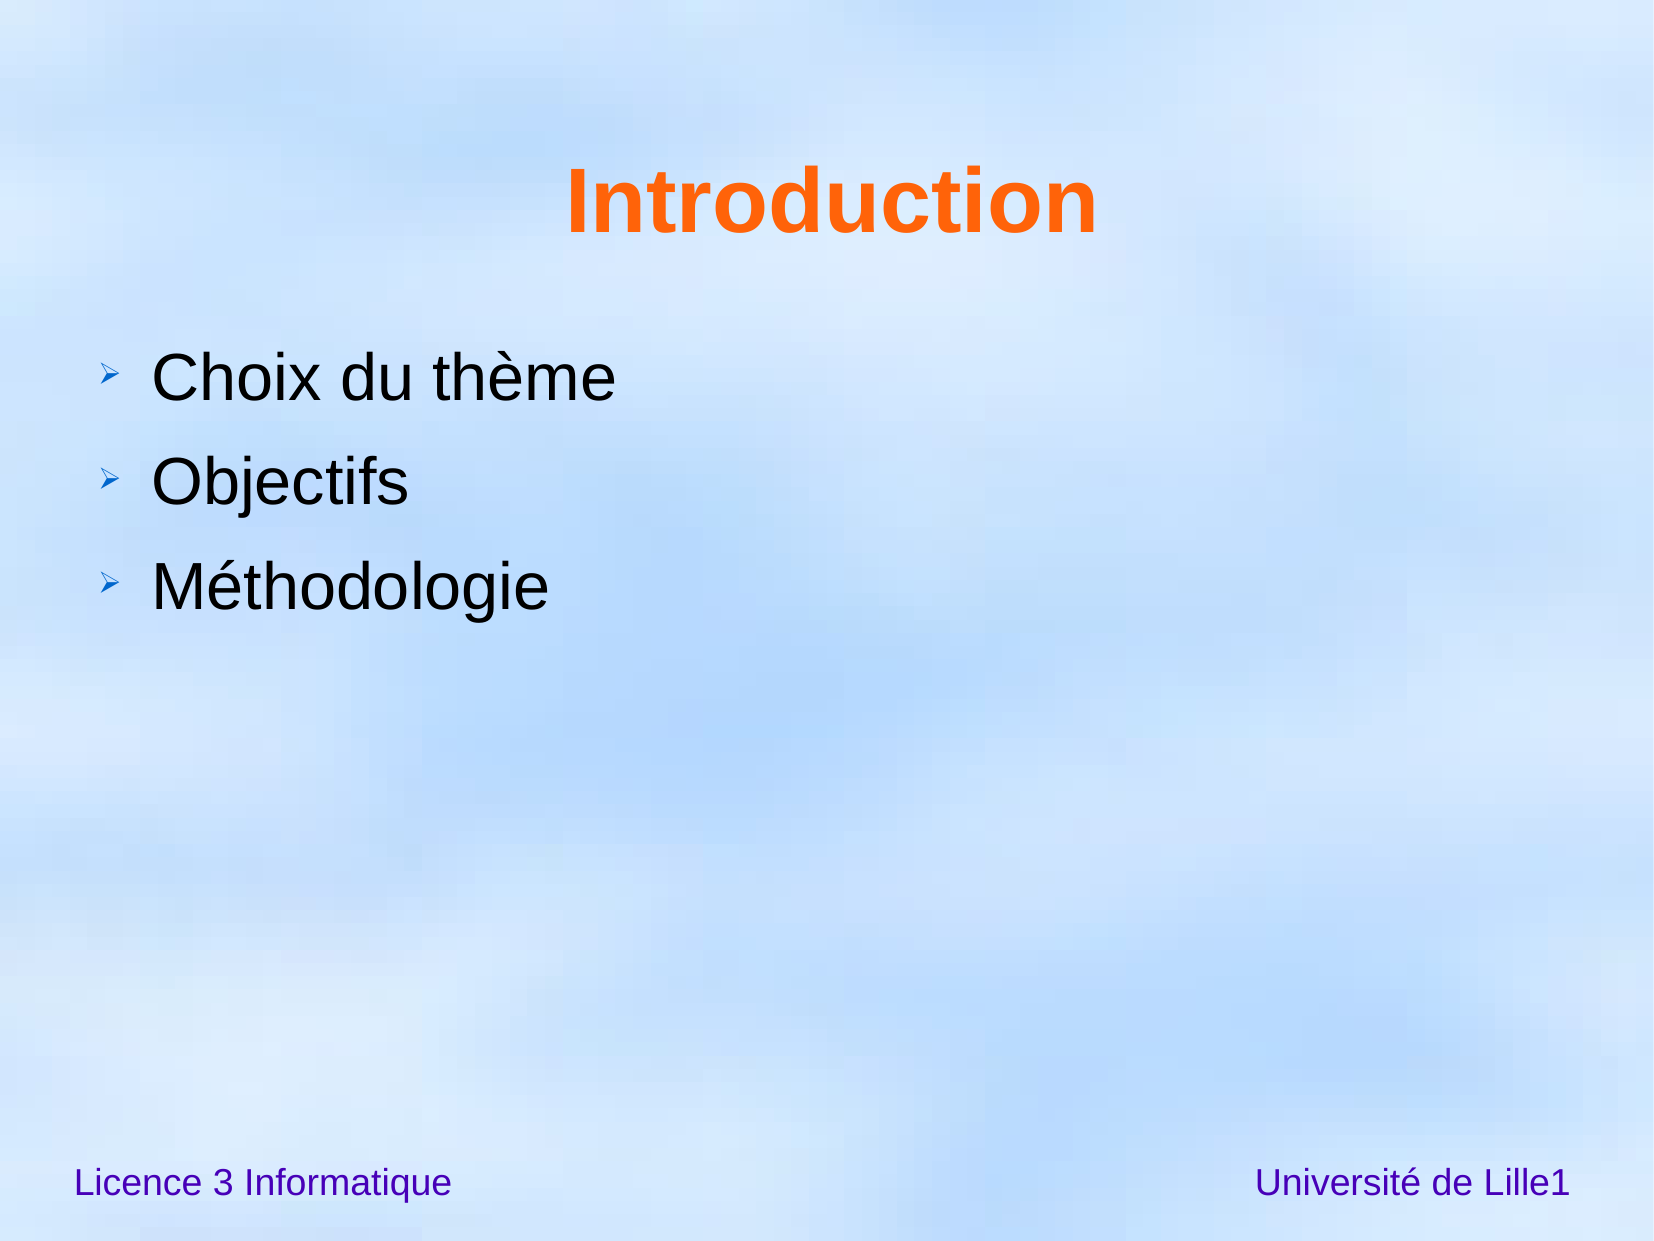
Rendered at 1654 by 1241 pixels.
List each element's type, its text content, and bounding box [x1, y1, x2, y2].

title Introduction [88, 149, 1577, 355]
picture [0, 0, 1654, 1241]
list Choix du thème Objectifs Méthodologie [80, 340, 1569, 990]
text_box Licence 3 Informatique Université de Lille1 [59, 1153, 1625, 1211]
